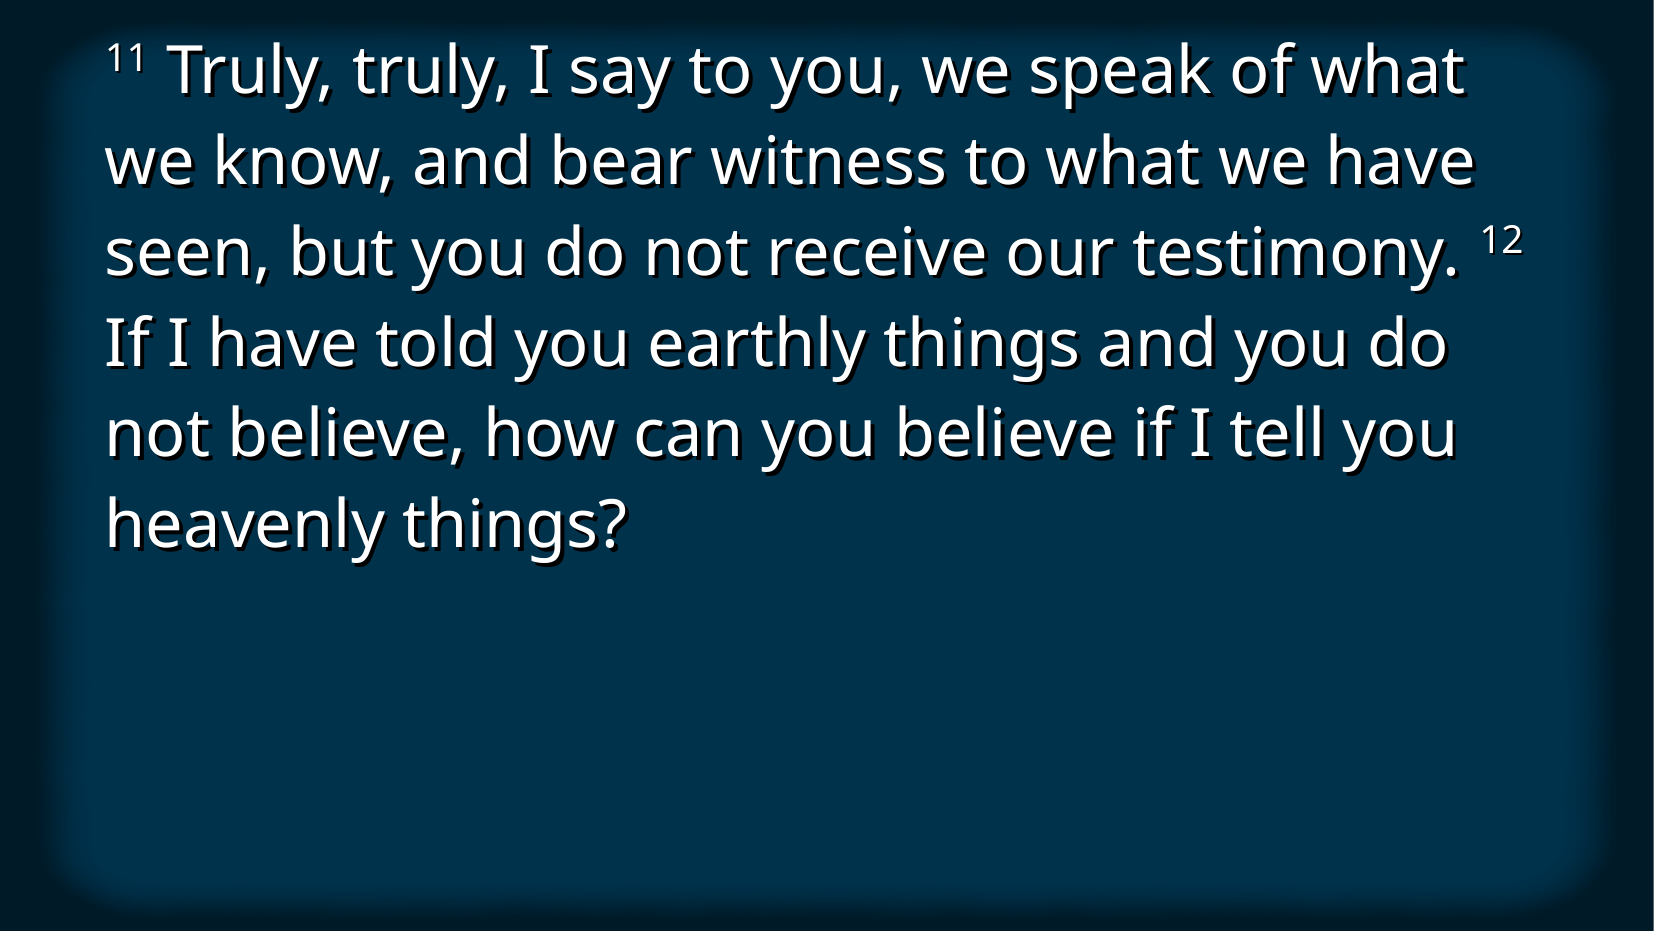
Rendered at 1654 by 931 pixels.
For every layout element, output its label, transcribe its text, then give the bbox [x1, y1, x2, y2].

picture [0, 0, 1654, 931]
text_box 11 Truly, truly, I say to you, we speak of what we know, and bear witness to what we have seen, but you do not receive our testimony. 12 If I have told you earthly things and you do not believe, how can you believe if I tell you heavenly things? [90, 15, 1576, 496]
